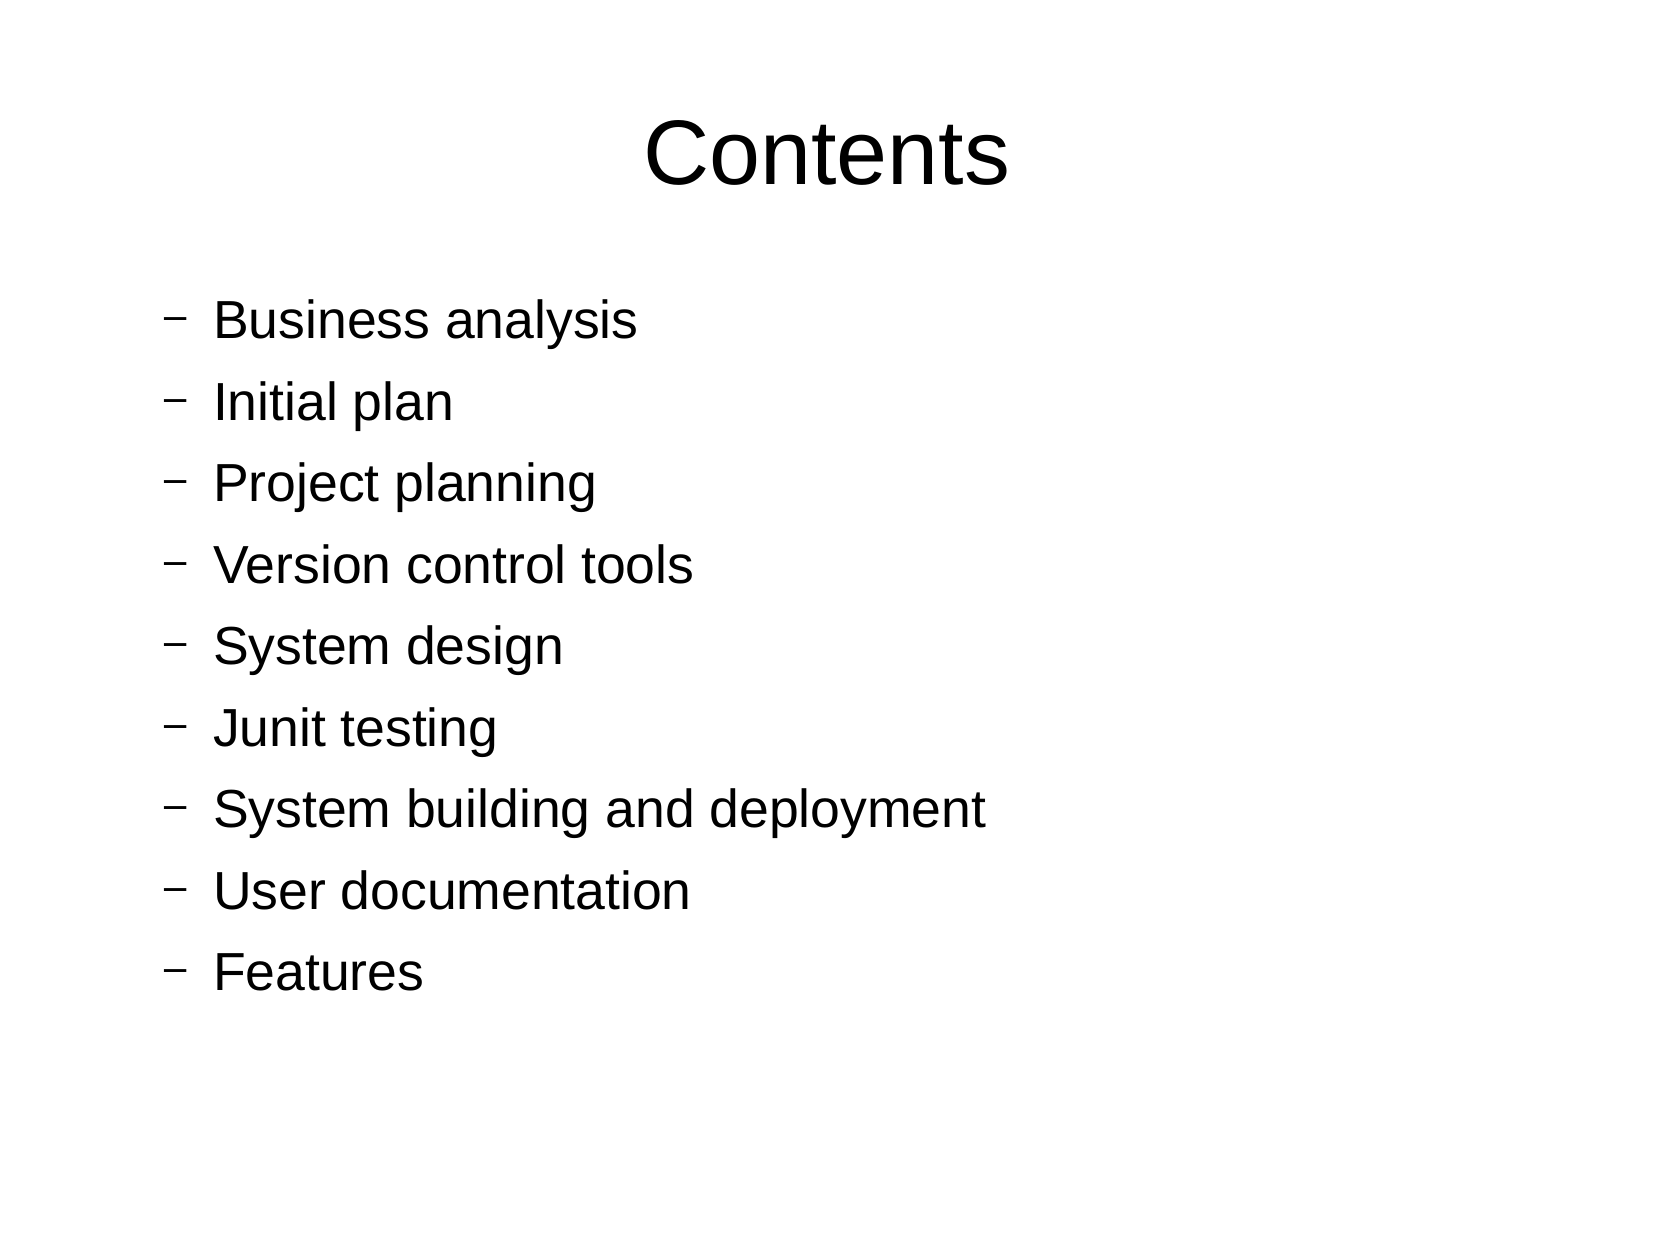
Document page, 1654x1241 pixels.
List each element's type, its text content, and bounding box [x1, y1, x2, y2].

title Contents [82, 49, 1571, 257]
list Business analysis Initial plan Project planning Version control tools System design Junit testing System building and deployment User documentation Features [82, 290, 1571, 1010]
